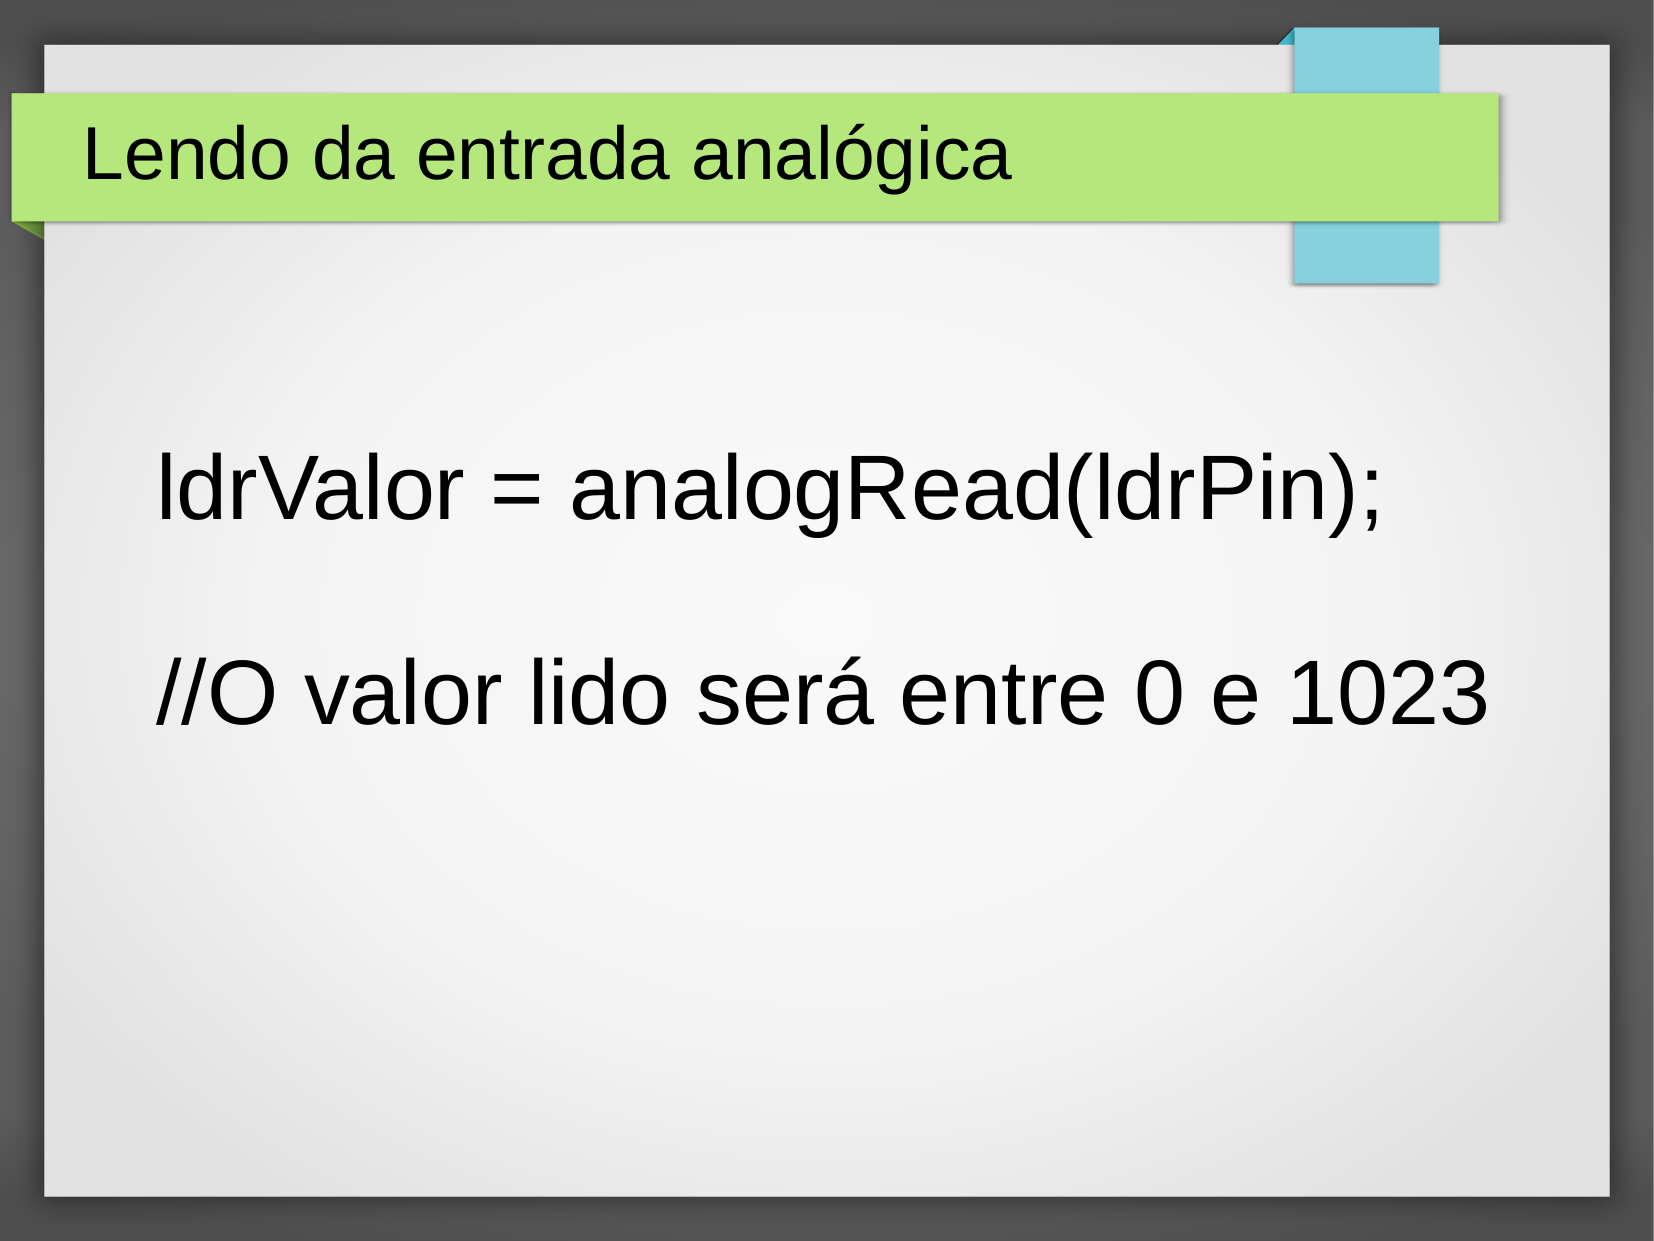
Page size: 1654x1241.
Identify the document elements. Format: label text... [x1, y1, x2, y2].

text_box ldrValor = analogRead(ldrPin); //O valor lido será entre 0 e 1023 [141, 429, 1524, 957]
title Lendo da entrada analógica [82, 94, 1264, 213]
picture [0, 0, 1654, 1241]
